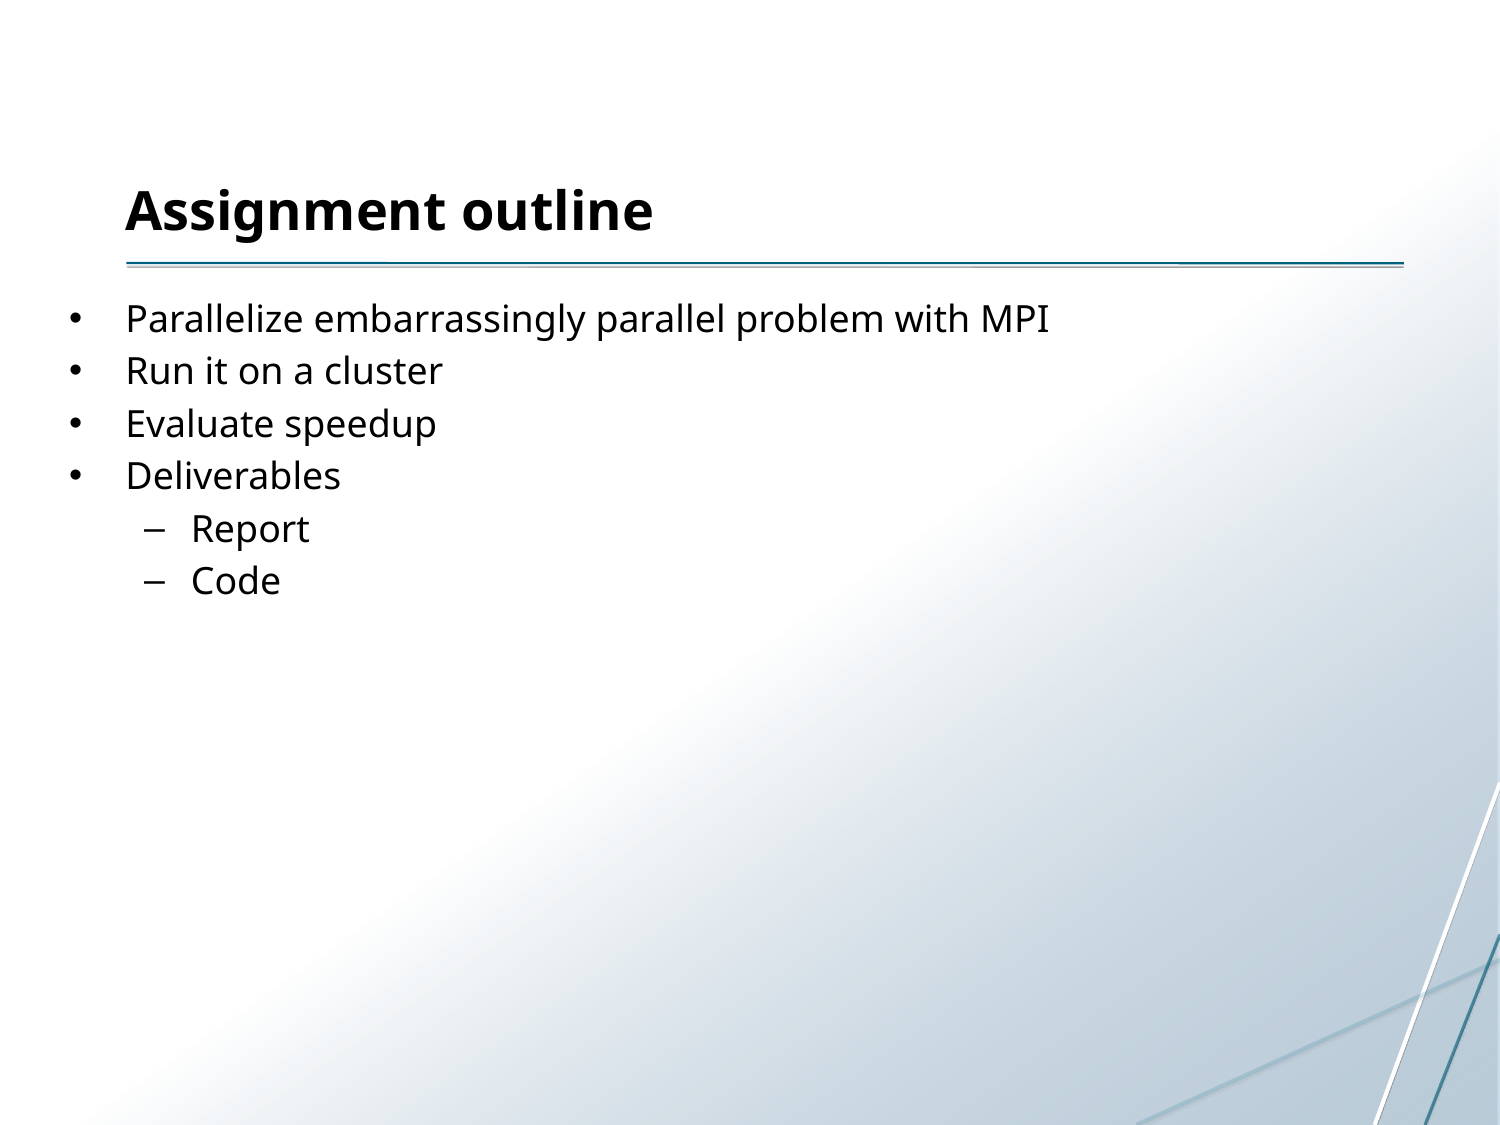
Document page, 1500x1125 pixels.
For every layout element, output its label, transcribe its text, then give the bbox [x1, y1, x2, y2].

title Assignment outline [109, 49, 1403, 249]
list Parallelize embarrassingly parallel problem with MPI Run it on a cluster Evaluate speedup Deliverables Report Code [54, 287, 1404, 1005]
